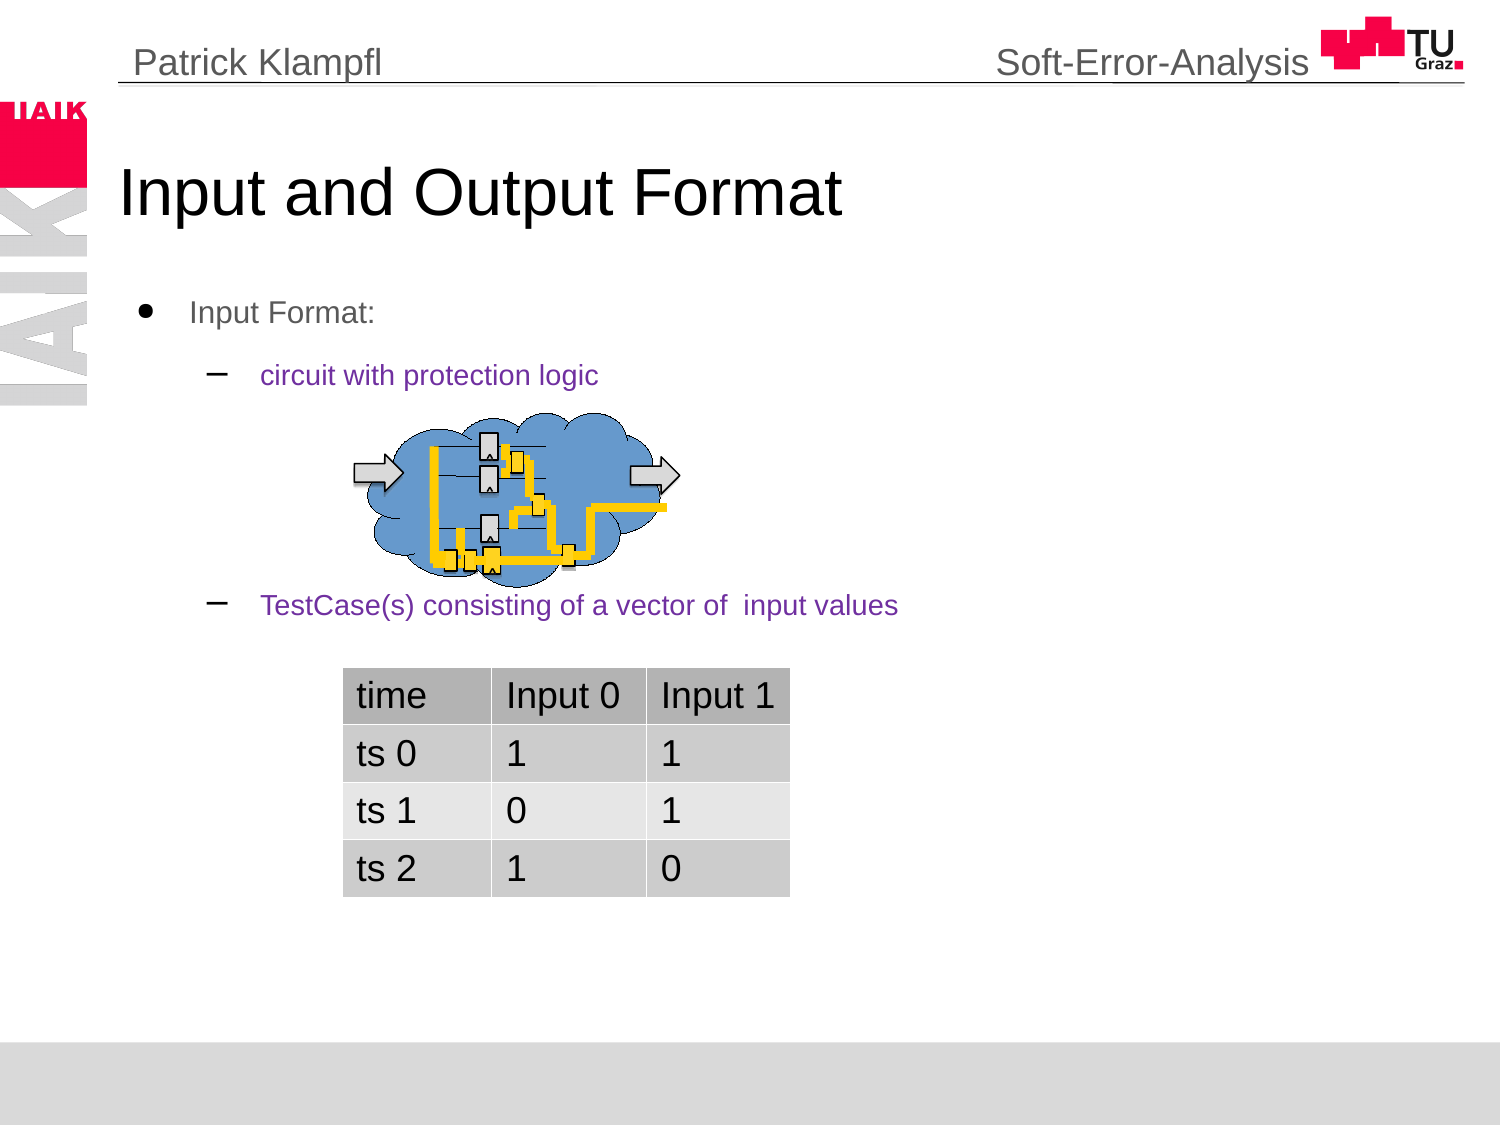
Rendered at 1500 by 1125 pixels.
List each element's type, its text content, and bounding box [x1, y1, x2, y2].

table_header Input 1 [647, 668, 790, 724]
table_header Input 0 [492, 668, 646, 724]
text_box [354, 413, 680, 588]
table_cell 0 [647, 840, 790, 897]
table_cell ts 1 [343, 783, 491, 839]
table_cell 0 [492, 783, 646, 839]
table_header time [343, 668, 491, 724]
table_cell 1 [492, 840, 646, 897]
table_cell ts 2 [343, 840, 491, 897]
table_cell 1 [647, 783, 790, 839]
table_cell ts 0 [343, 725, 491, 782]
table_cell 1 [492, 725, 646, 782]
list Input Format: circuit with protection logic TestCase(s) consisting of a vector of input values [118, 295, 1469, 1038]
picture [0, 1, 87, 406]
picture [1318, 12, 1466, 73]
title Input and Output Format [118, 98, 1469, 287]
table_cell 1 [647, 725, 790, 782]
